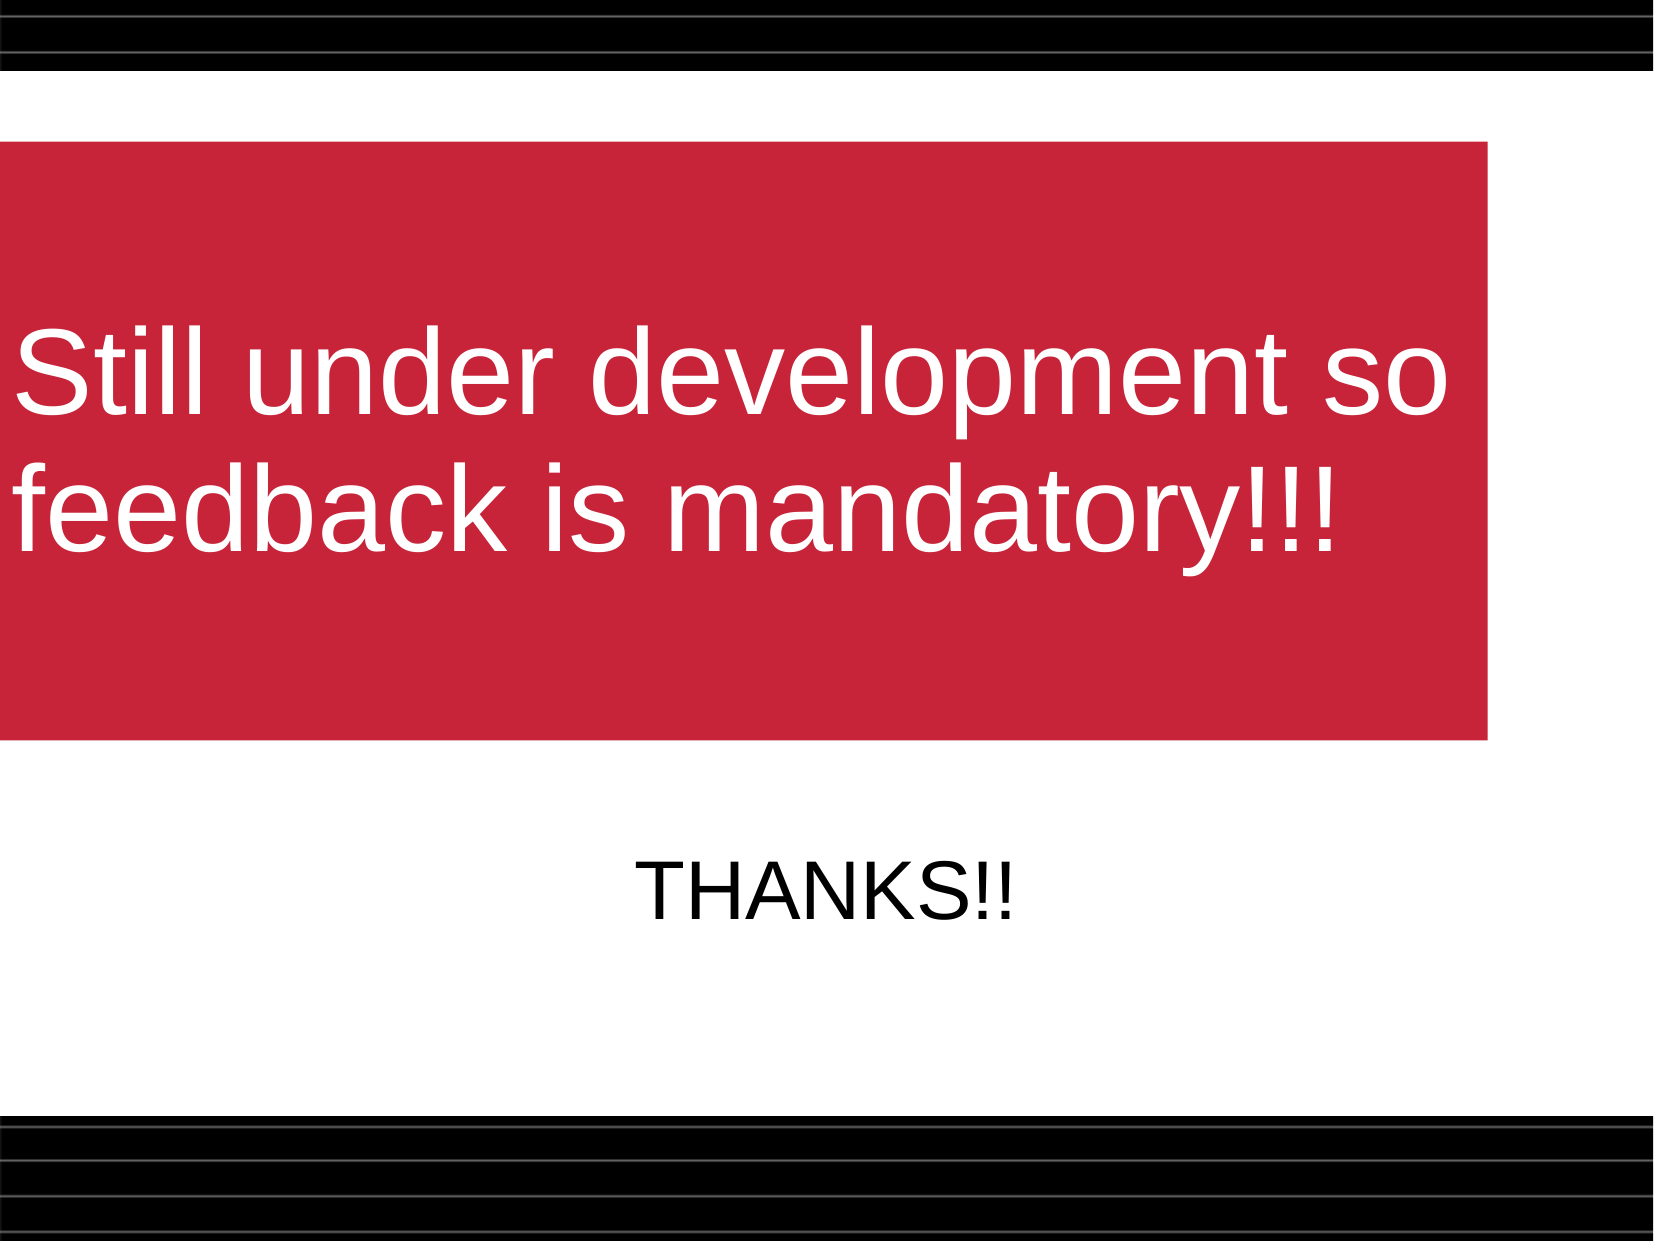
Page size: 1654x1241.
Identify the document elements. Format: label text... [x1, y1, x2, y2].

picture [0, 1116, 1654, 1241]
picture [0, 0, 1654, 71]
text_box THANKS!! [619, 837, 1034, 945]
title Still under development so feedback is mandatory!!! [0, 141, 1488, 741]
